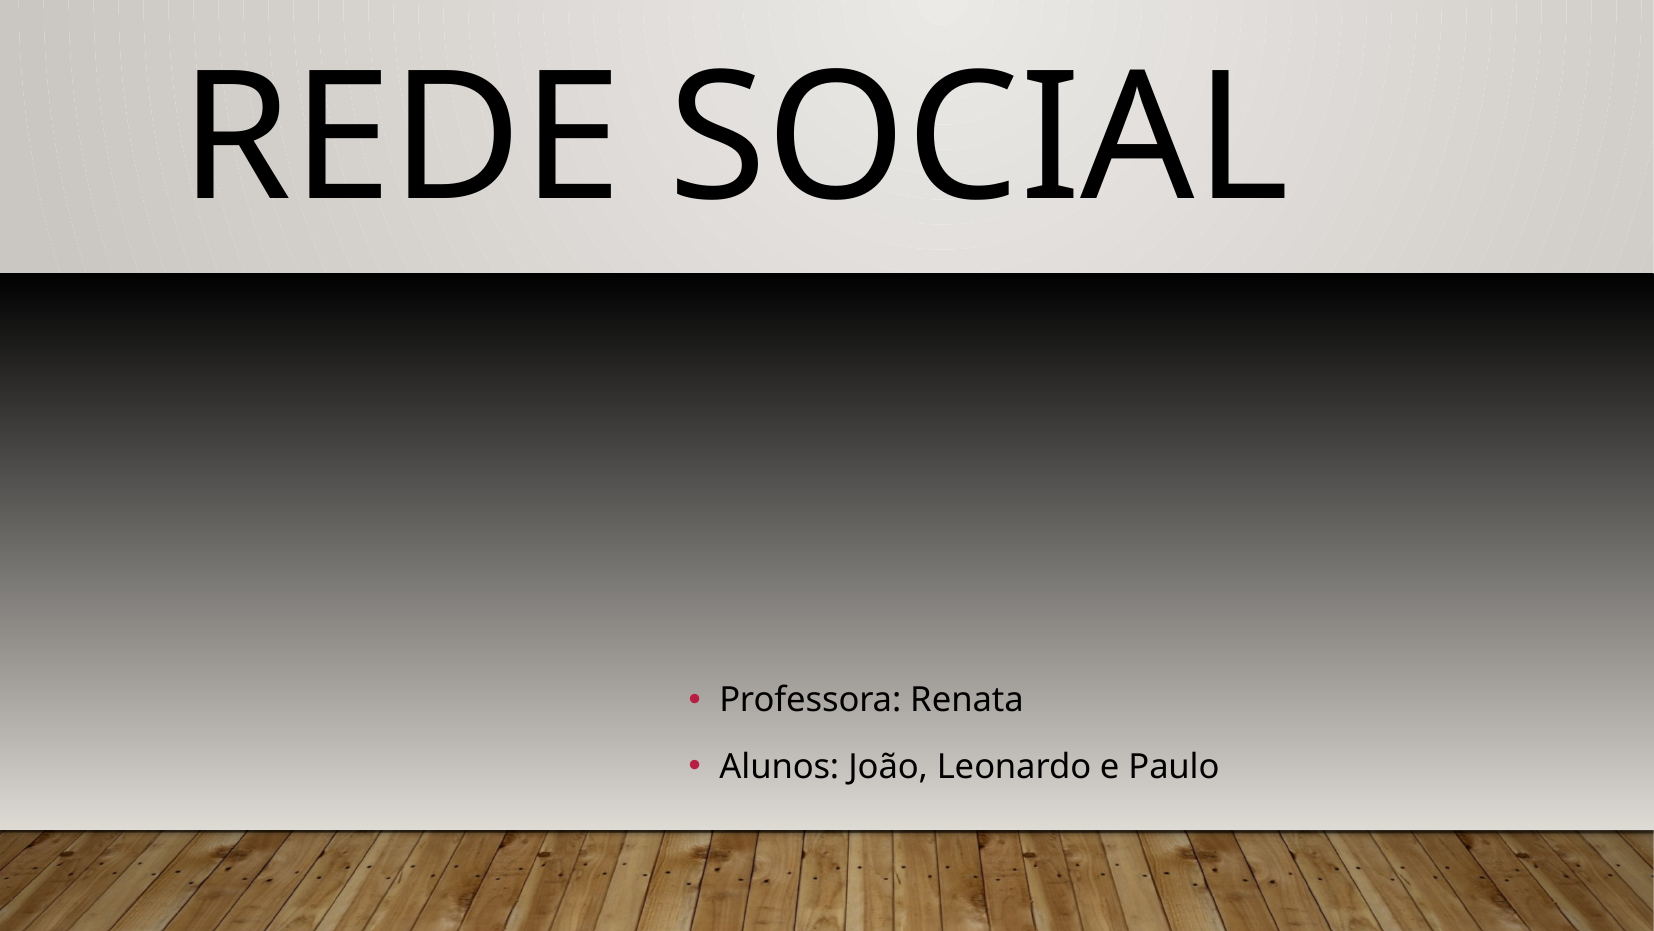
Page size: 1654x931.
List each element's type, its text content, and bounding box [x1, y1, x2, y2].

title Rede Social [165, 36, 1654, 260]
subtitle Professora: Renata Alunos: João, Leonardo e Paulo [673, 624, 1654, 831]
